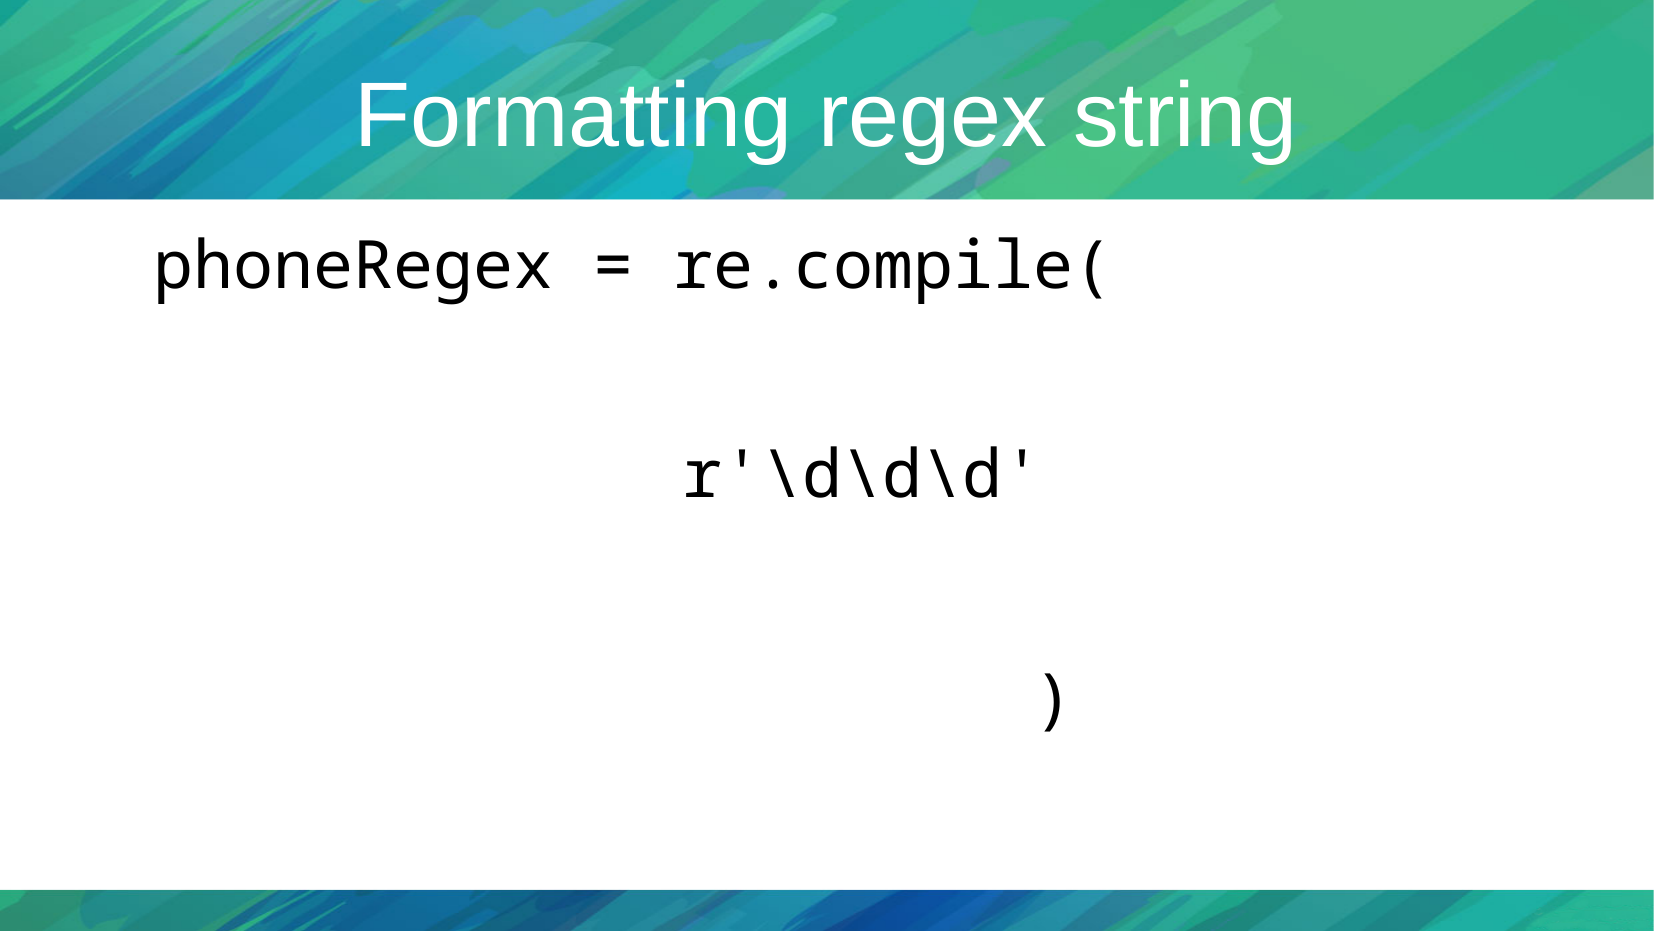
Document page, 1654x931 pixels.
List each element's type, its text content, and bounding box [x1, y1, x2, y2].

list phoneRegex = re.compile( r'\d\d\d' ) [82, 217, 1571, 757]
picture [0, 0, 1654, 931]
title Formatting regex string [82, 37, 1571, 193]
